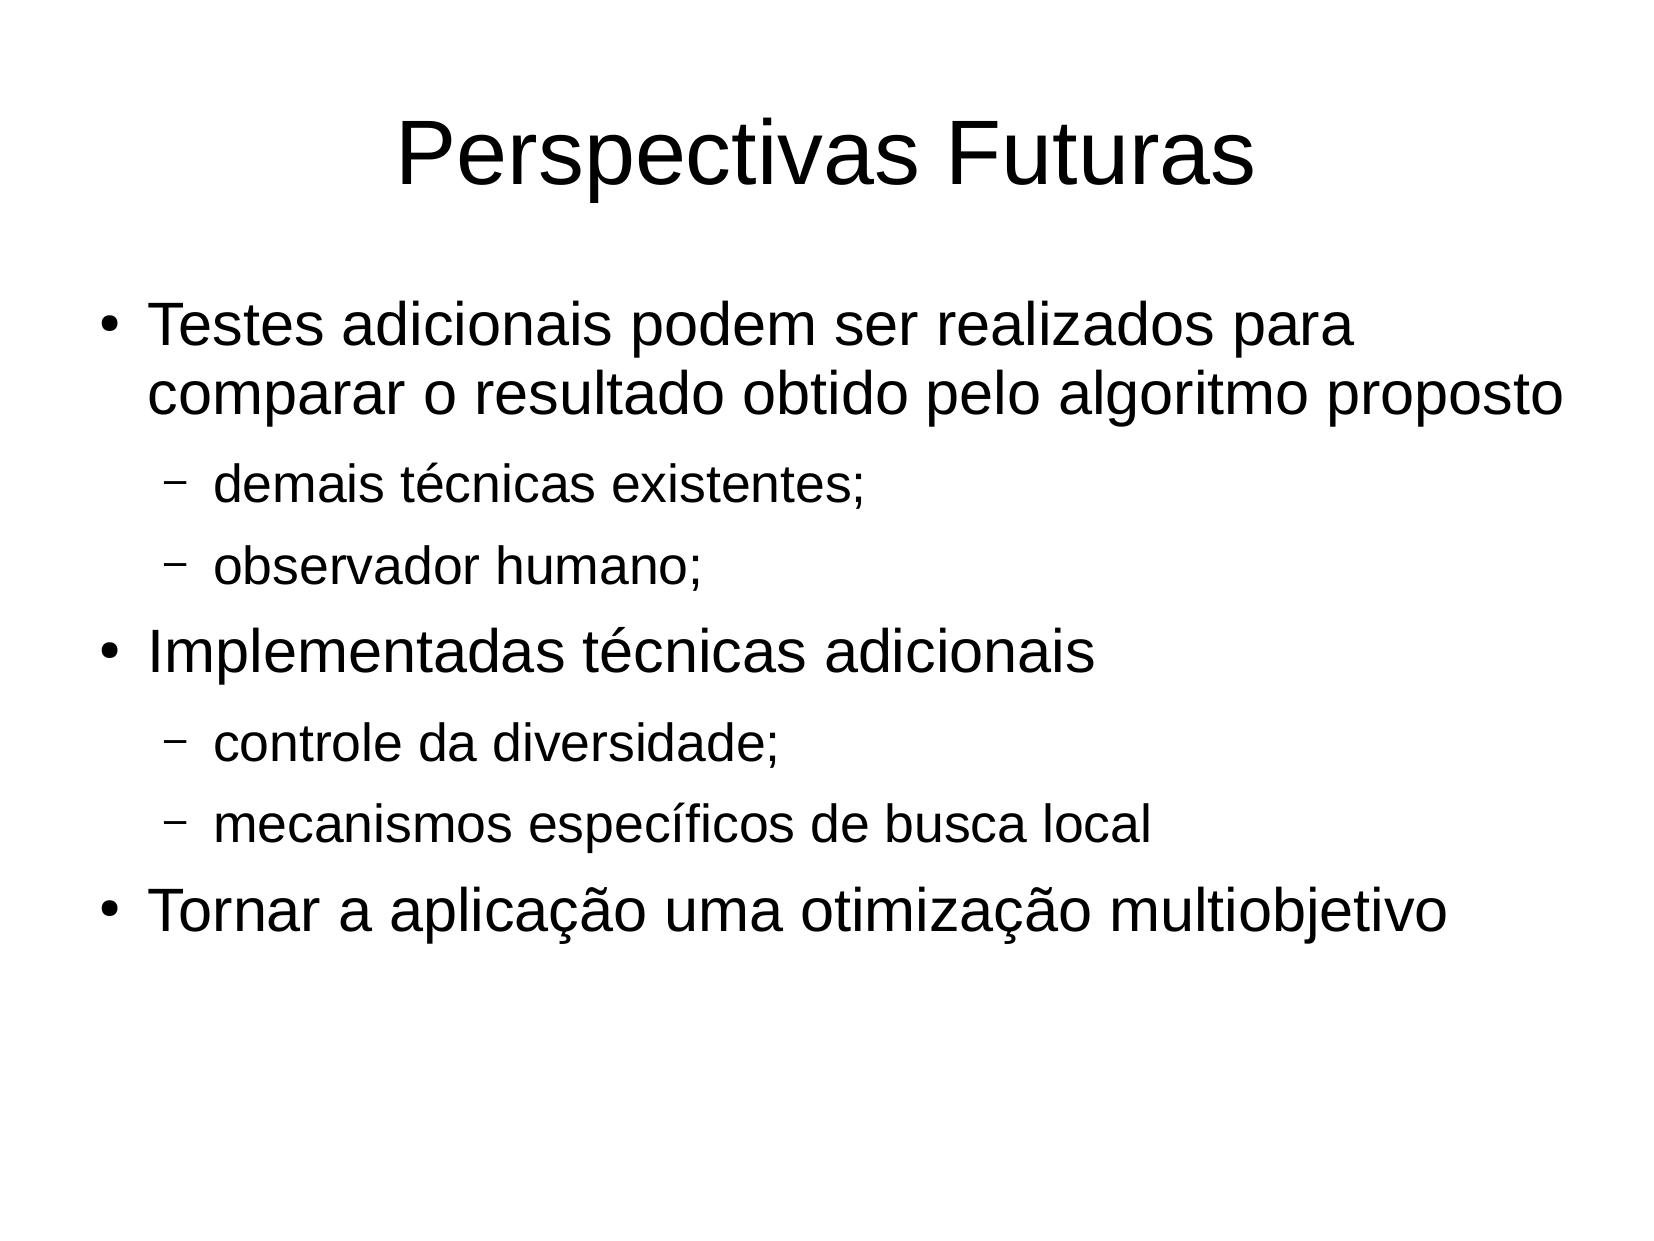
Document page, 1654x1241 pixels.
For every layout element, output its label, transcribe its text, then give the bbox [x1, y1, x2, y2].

title Perspectivas Futuras [82, 49, 1571, 257]
list Testes adicionais podem ser realizados para comparar o resultado obtido pelo algoritmo proposto demais técnicas existentes; observador humano; Implementadas técnicas adicionais controle da diversidade; mecanismos específicos de busca local Tornar a aplicação uma otimização multiobjetivo [82, 290, 1571, 1010]
